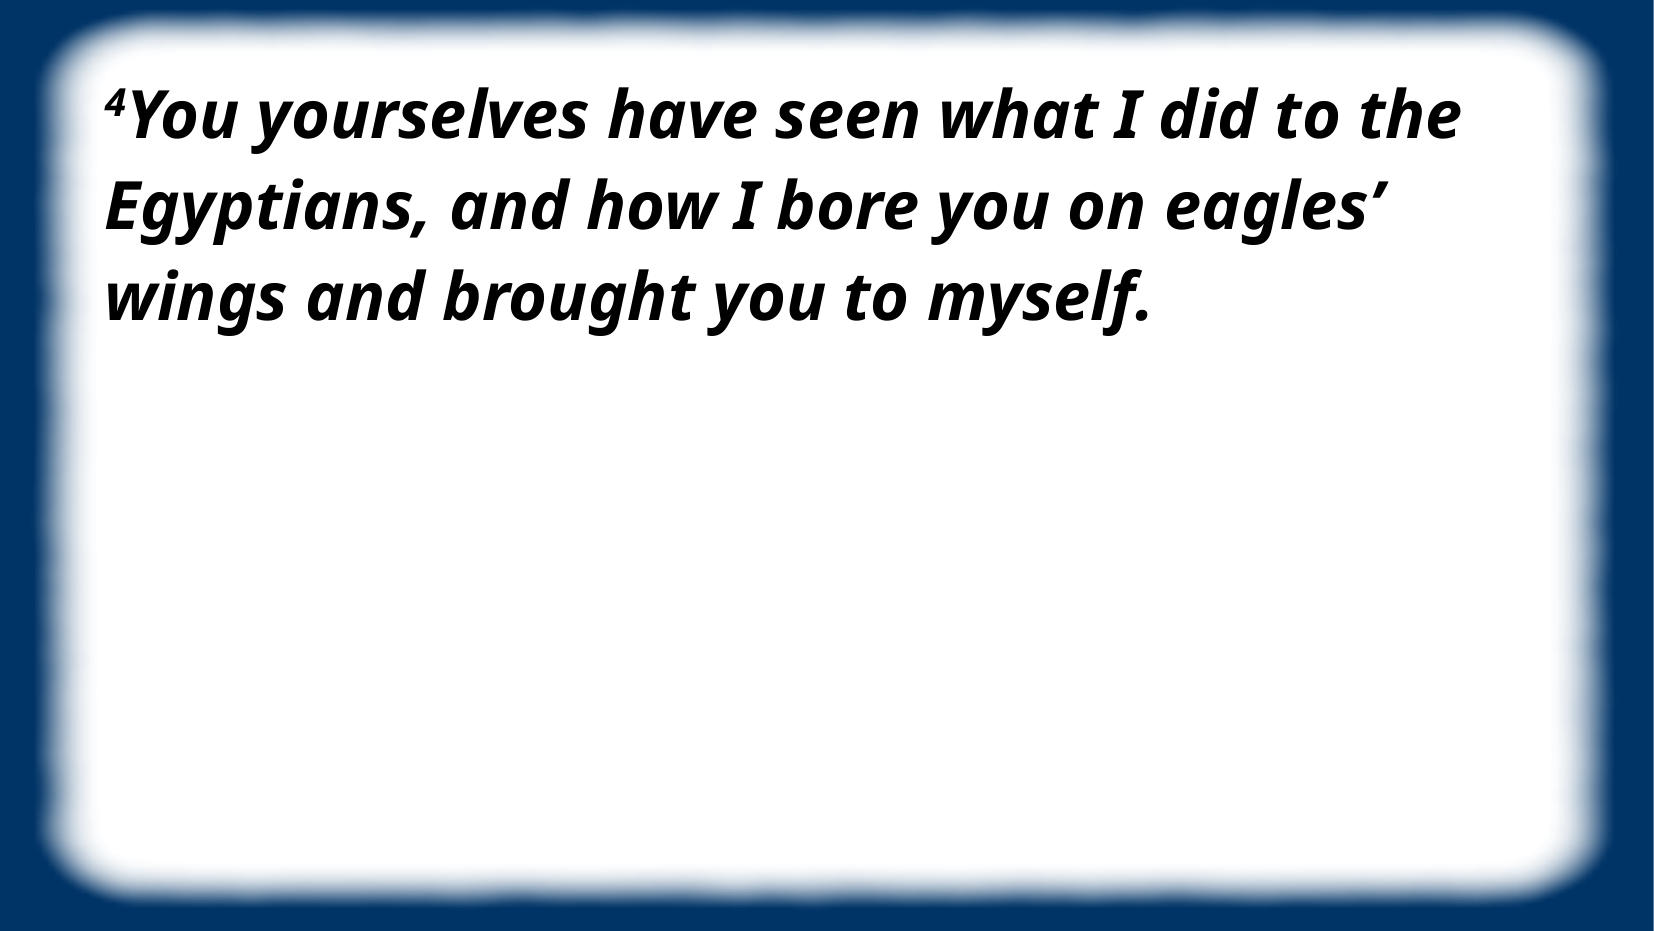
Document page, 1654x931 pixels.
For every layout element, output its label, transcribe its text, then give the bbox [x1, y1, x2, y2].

text_box 4You yourselves have seen what I did to the Egyptians, and how I bore you on eagles’ wings and brought you to myself. [90, 60, 1546, 342]
picture [0, 0, 1654, 931]
